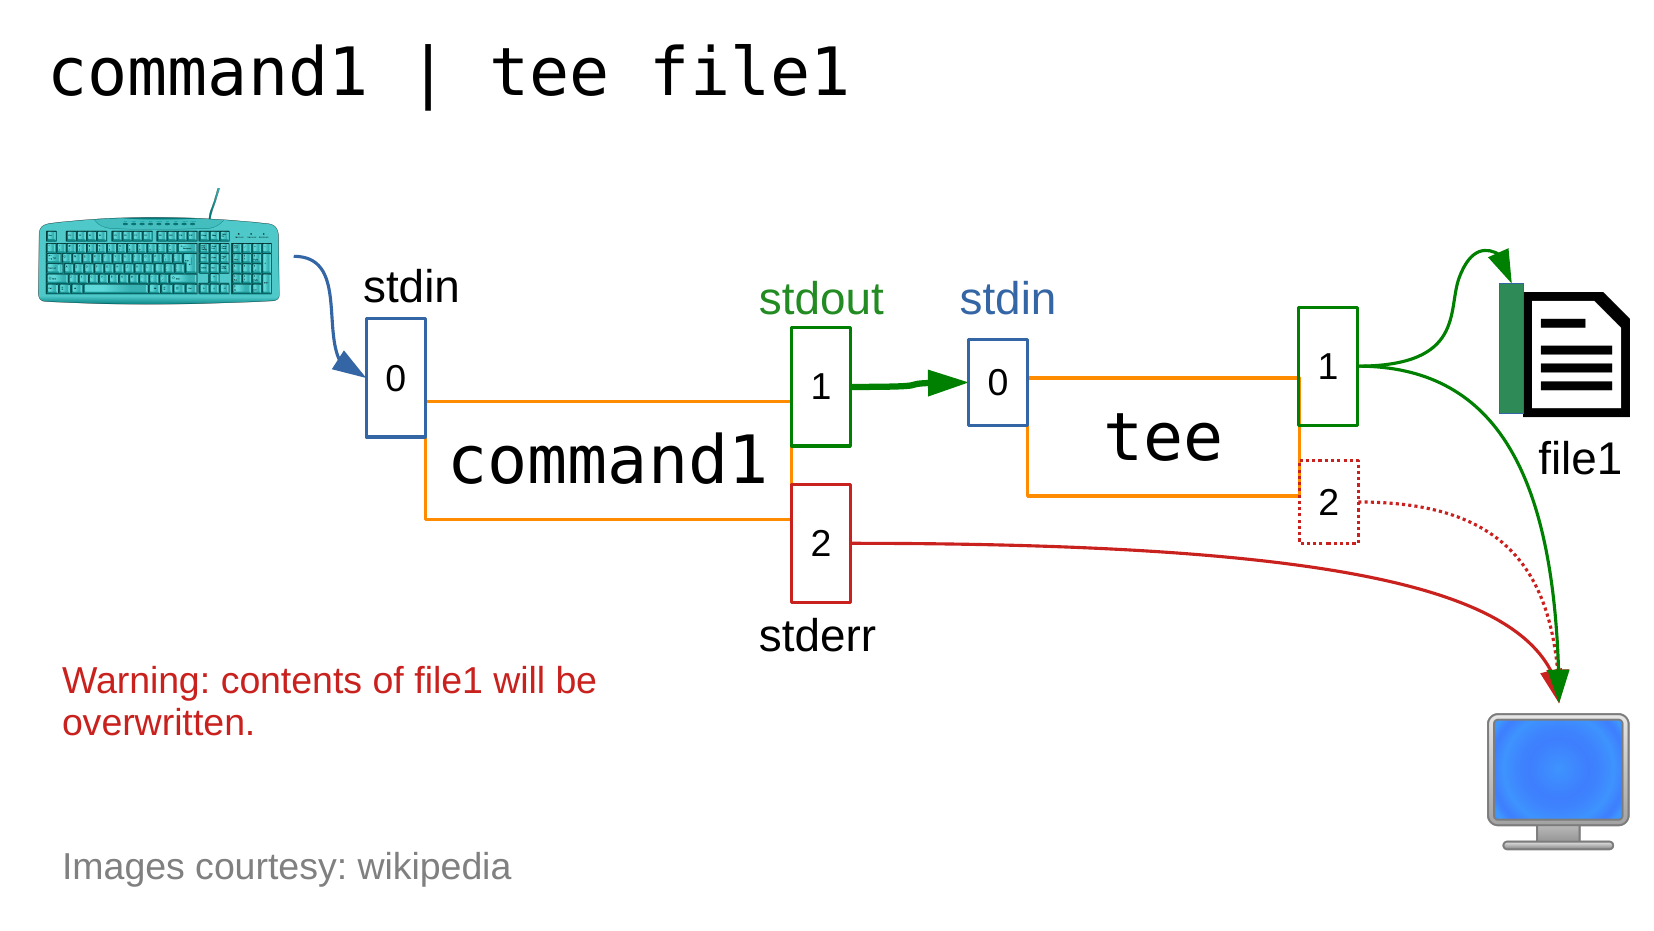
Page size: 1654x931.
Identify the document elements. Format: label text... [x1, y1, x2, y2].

text_box stdin [348, 253, 479, 321]
text_box [1499, 283, 1524, 414]
text_box command1 [425, 401, 792, 520]
text_box stderr [744, 602, 934, 683]
picture [1523, 283, 1630, 426]
text_box 1 [791, 332, 851, 446]
text_box Images courtesy: wikipedia [47, 838, 544, 896]
text_box 0 [968, 339, 1028, 426]
text_box tee [1027, 377, 1300, 497]
title command1 | tee file1 [47, 23, 1536, 121]
text_box 2 [1299, 460, 1359, 544]
text_box stdout [744, 265, 910, 332]
text_box file1 [1523, 481, 1533, 508]
picture [23, 188, 294, 324]
text_box file1 [1523, 425, 1642, 508]
text_box Warning: contents of file1 will be overwritten. [47, 651, 686, 751]
picture [1476, 703, 1642, 851]
text_box 1 [1298, 307, 1358, 426]
text_box 2 [791, 484, 851, 602]
text_box 0 [366, 321, 426, 438]
text_box stdin [944, 265, 1075, 332]
